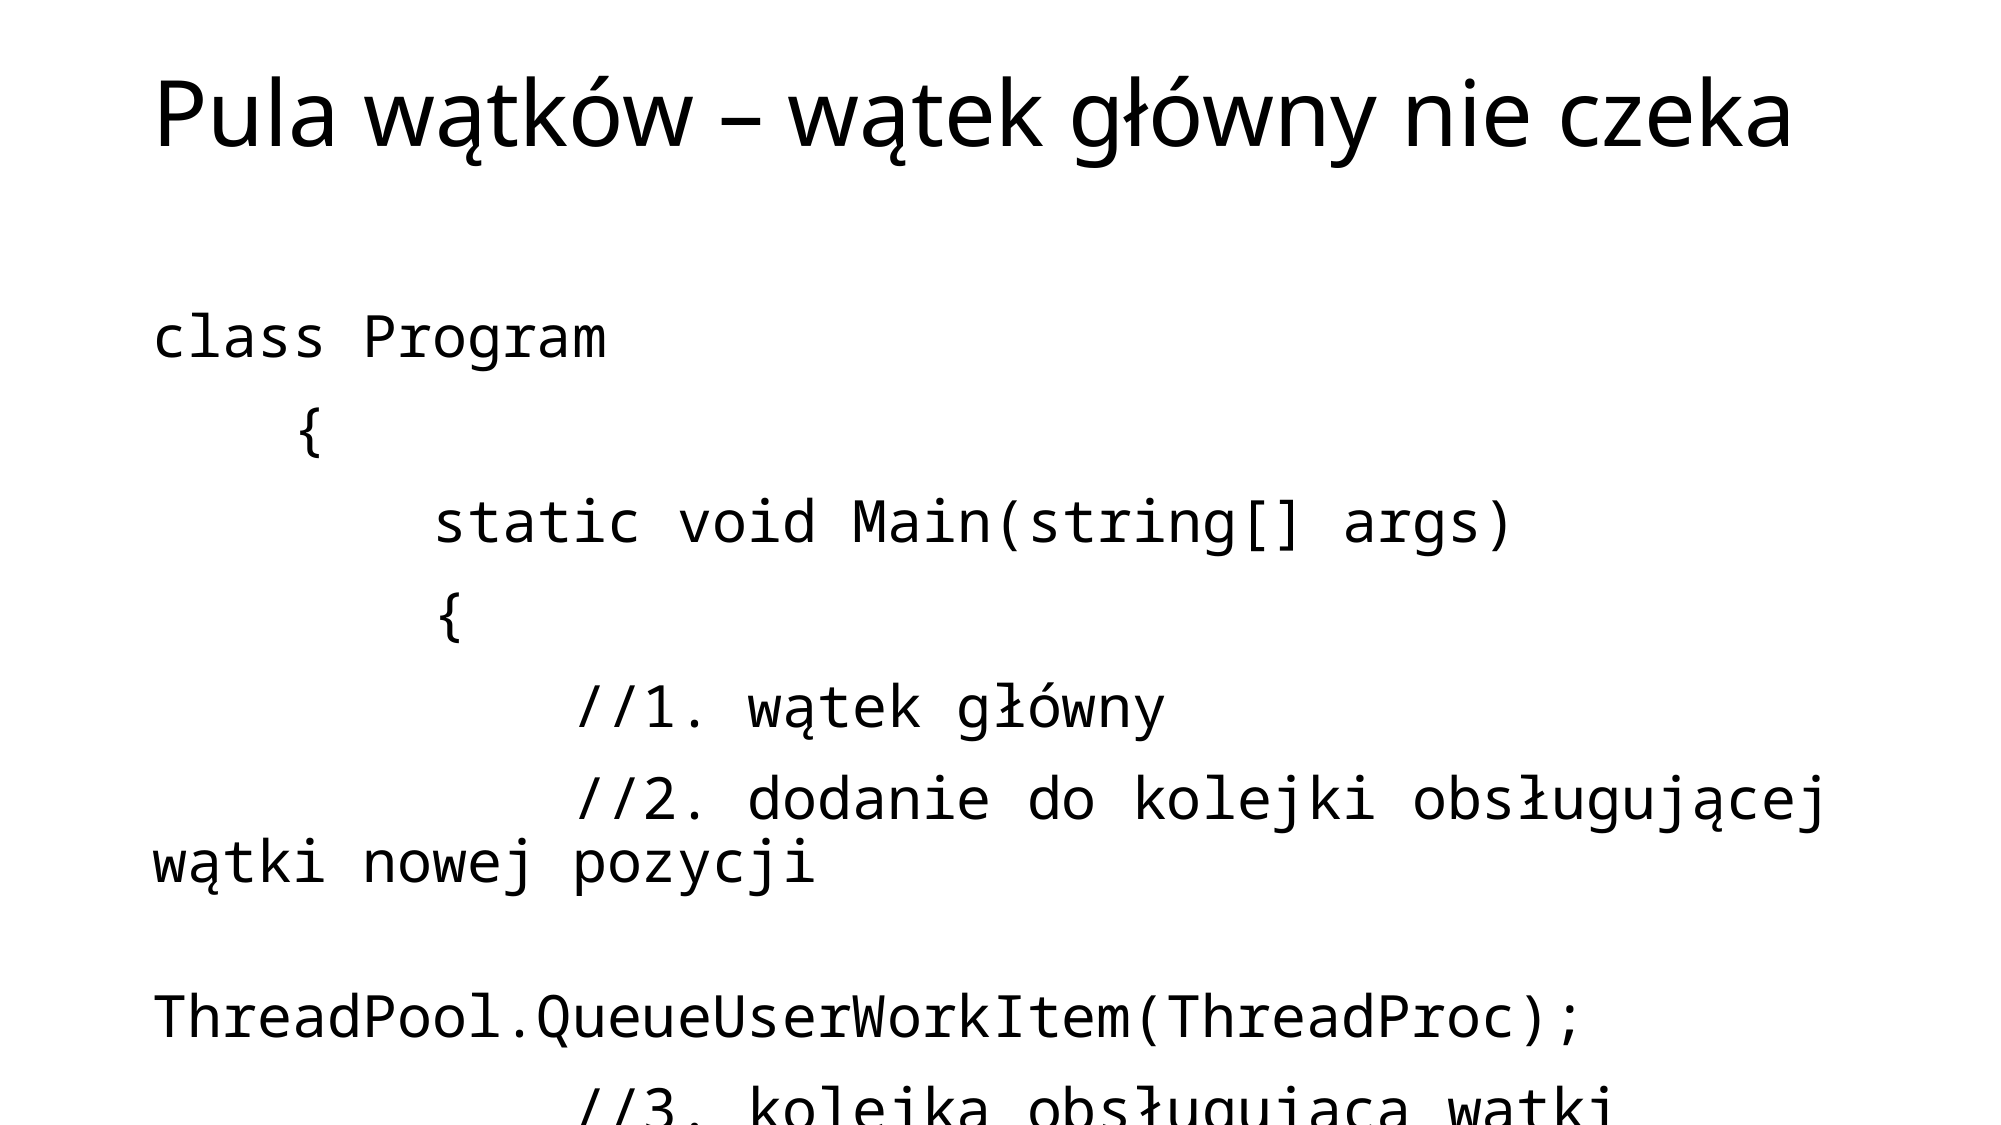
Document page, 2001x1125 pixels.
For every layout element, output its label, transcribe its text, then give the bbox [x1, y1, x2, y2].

title Pula wątków – wątek główny nie czeka [137, 59, 1863, 278]
list class Program { static void Main(string[] args) { //1. wątek główny //2. dodanie do kolejki obsługującej wątki nowej pozycji ThreadPool.QueueUserWorkItem(ThreadProc); //3. kolejka obsługująca wątki uruchamia dodany wątek //5. Wątek główny nie czeka na zakończenie dodanego wątku i zamyka program } static void ThreadProc(Object stateInfo) { //4. Rozpoczęcie wykonywania nowego wątku Thread.Sleep(500); Console.WriteLine("hello"); } } [137, 299, 1863, 1014]
